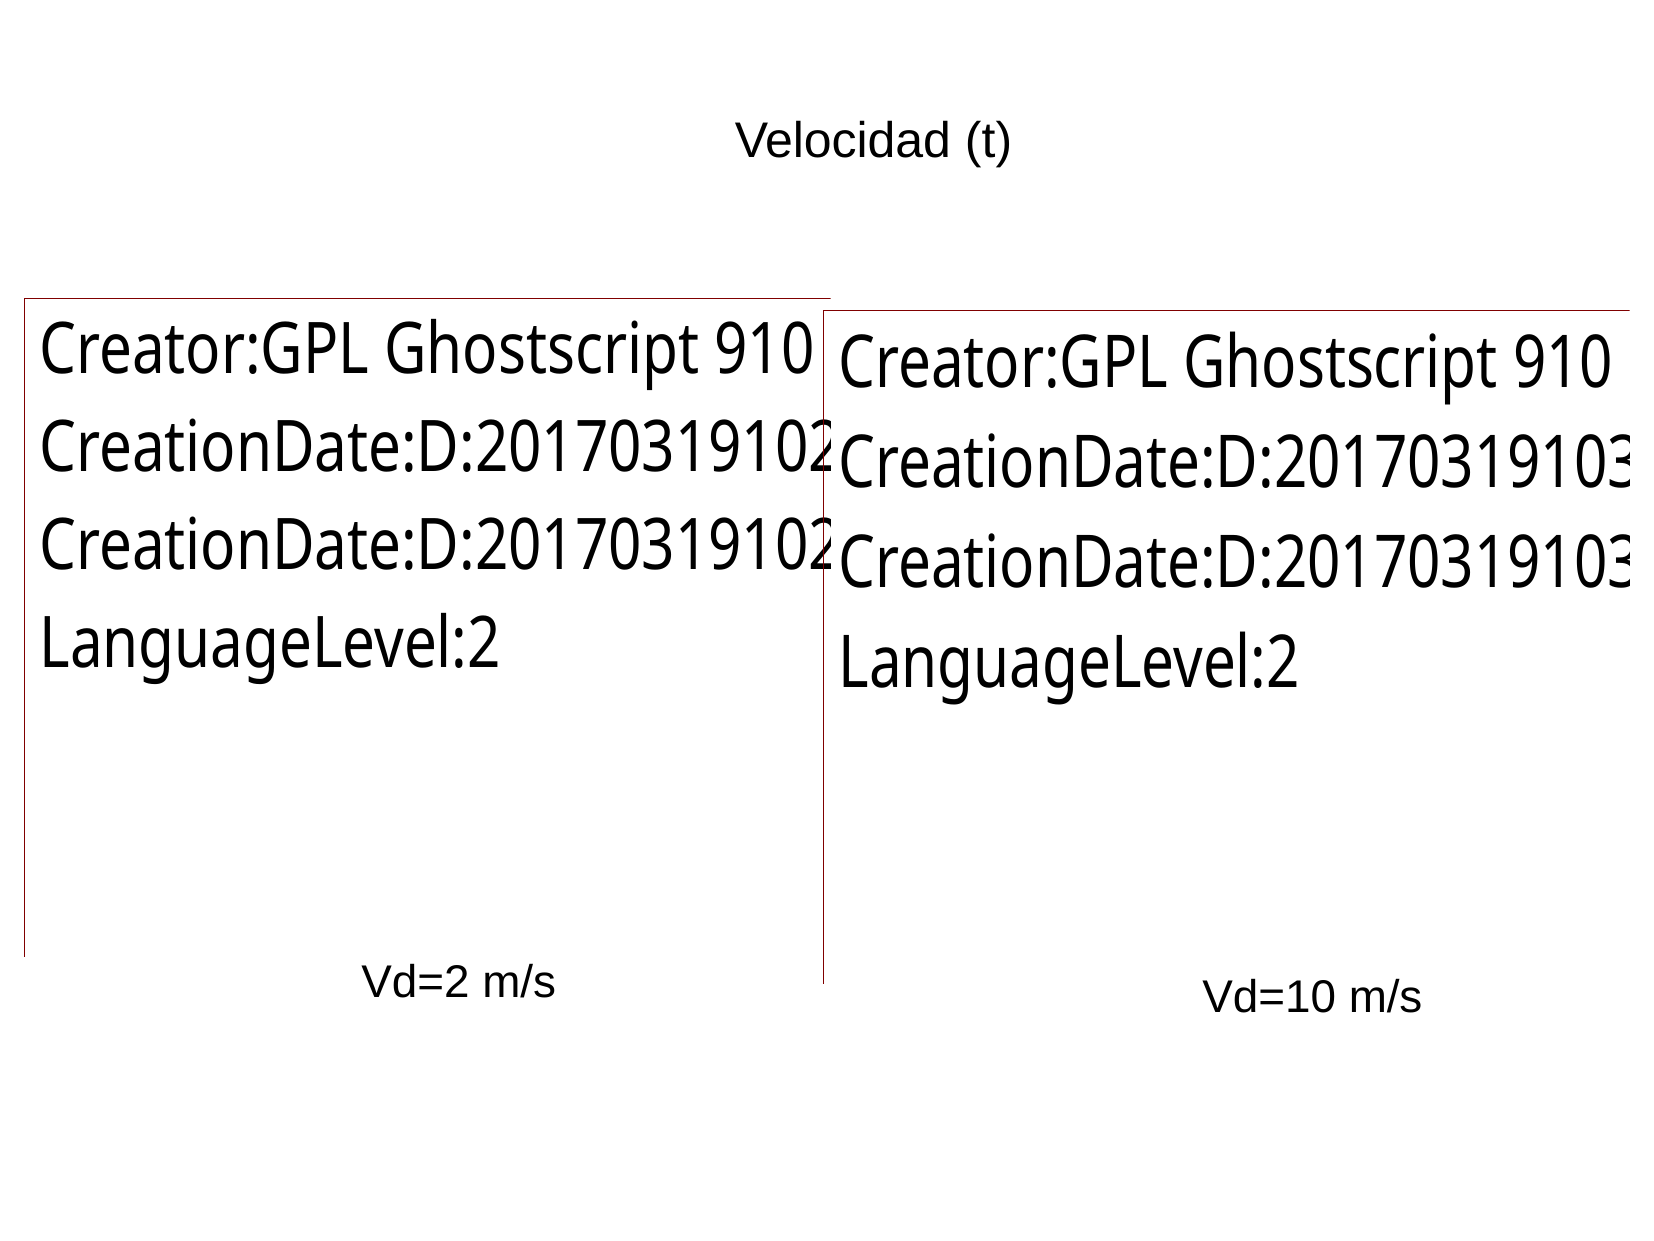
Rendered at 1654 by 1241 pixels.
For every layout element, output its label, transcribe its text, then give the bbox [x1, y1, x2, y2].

text_box Vd=10 m/s [1187, 963, 1458, 1030]
text_box Vd=2 m/s [346, 948, 627, 1015]
picture [20, 293, 1630, 984]
text_box Velocidad (t) [720, 105, 1081, 177]
